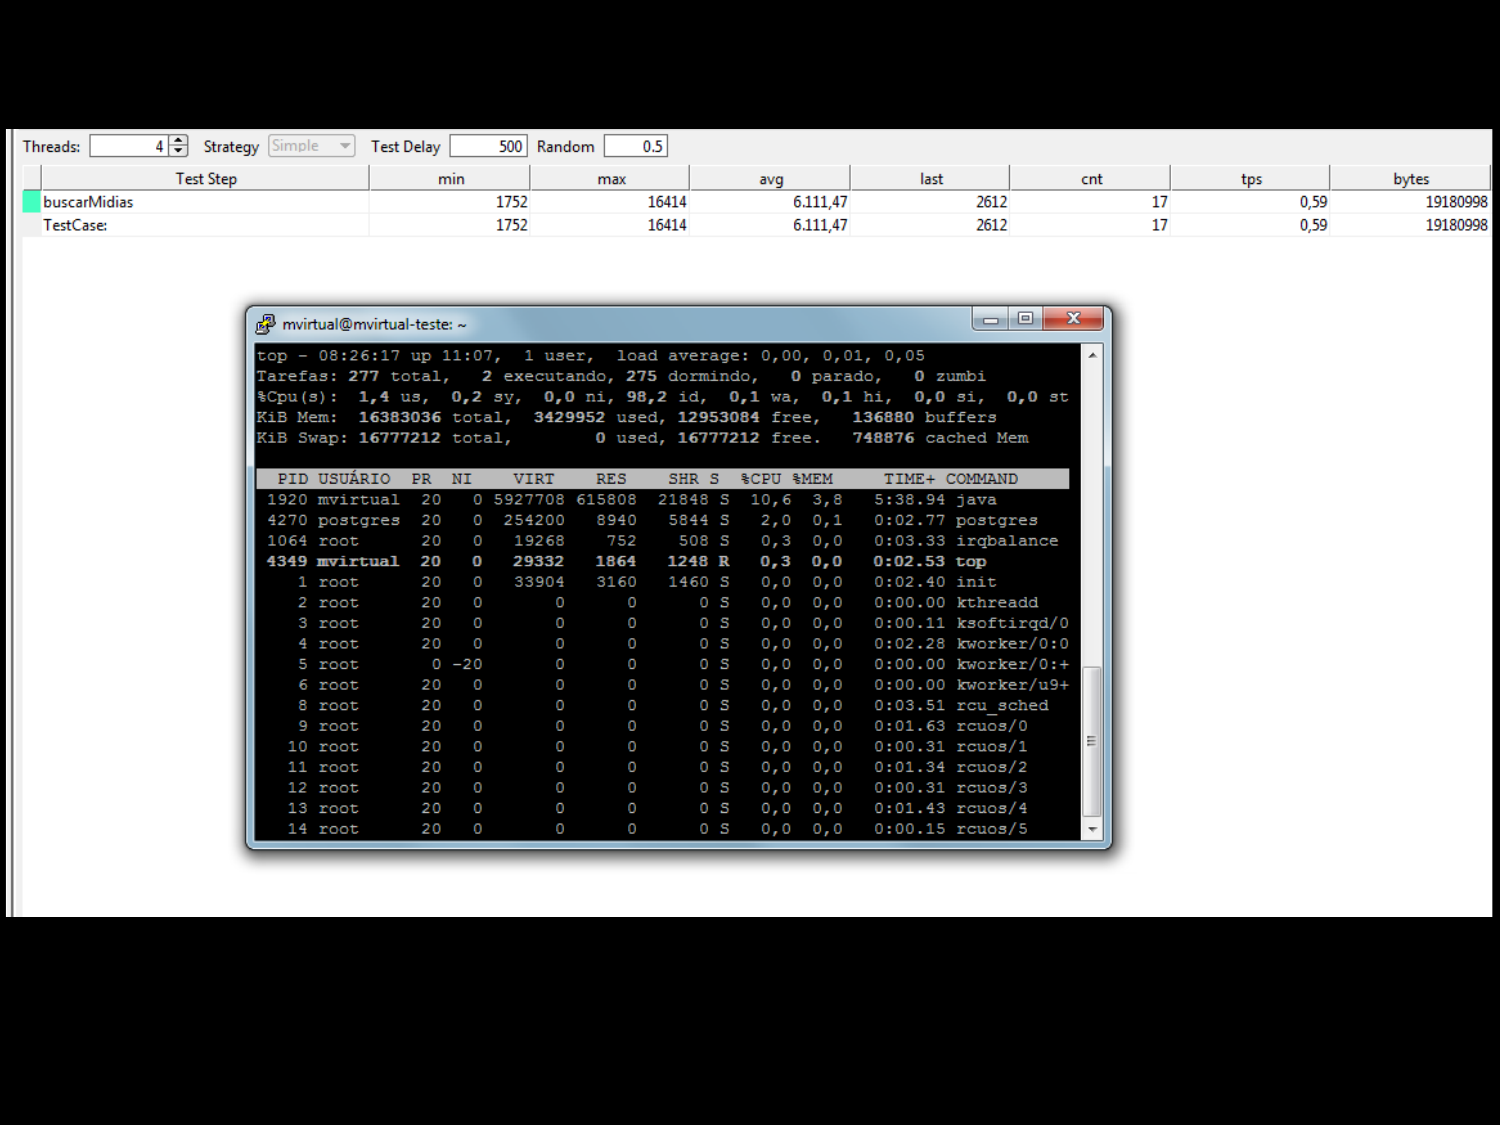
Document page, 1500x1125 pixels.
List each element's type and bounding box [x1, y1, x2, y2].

picture [5, 129, 1493, 917]
